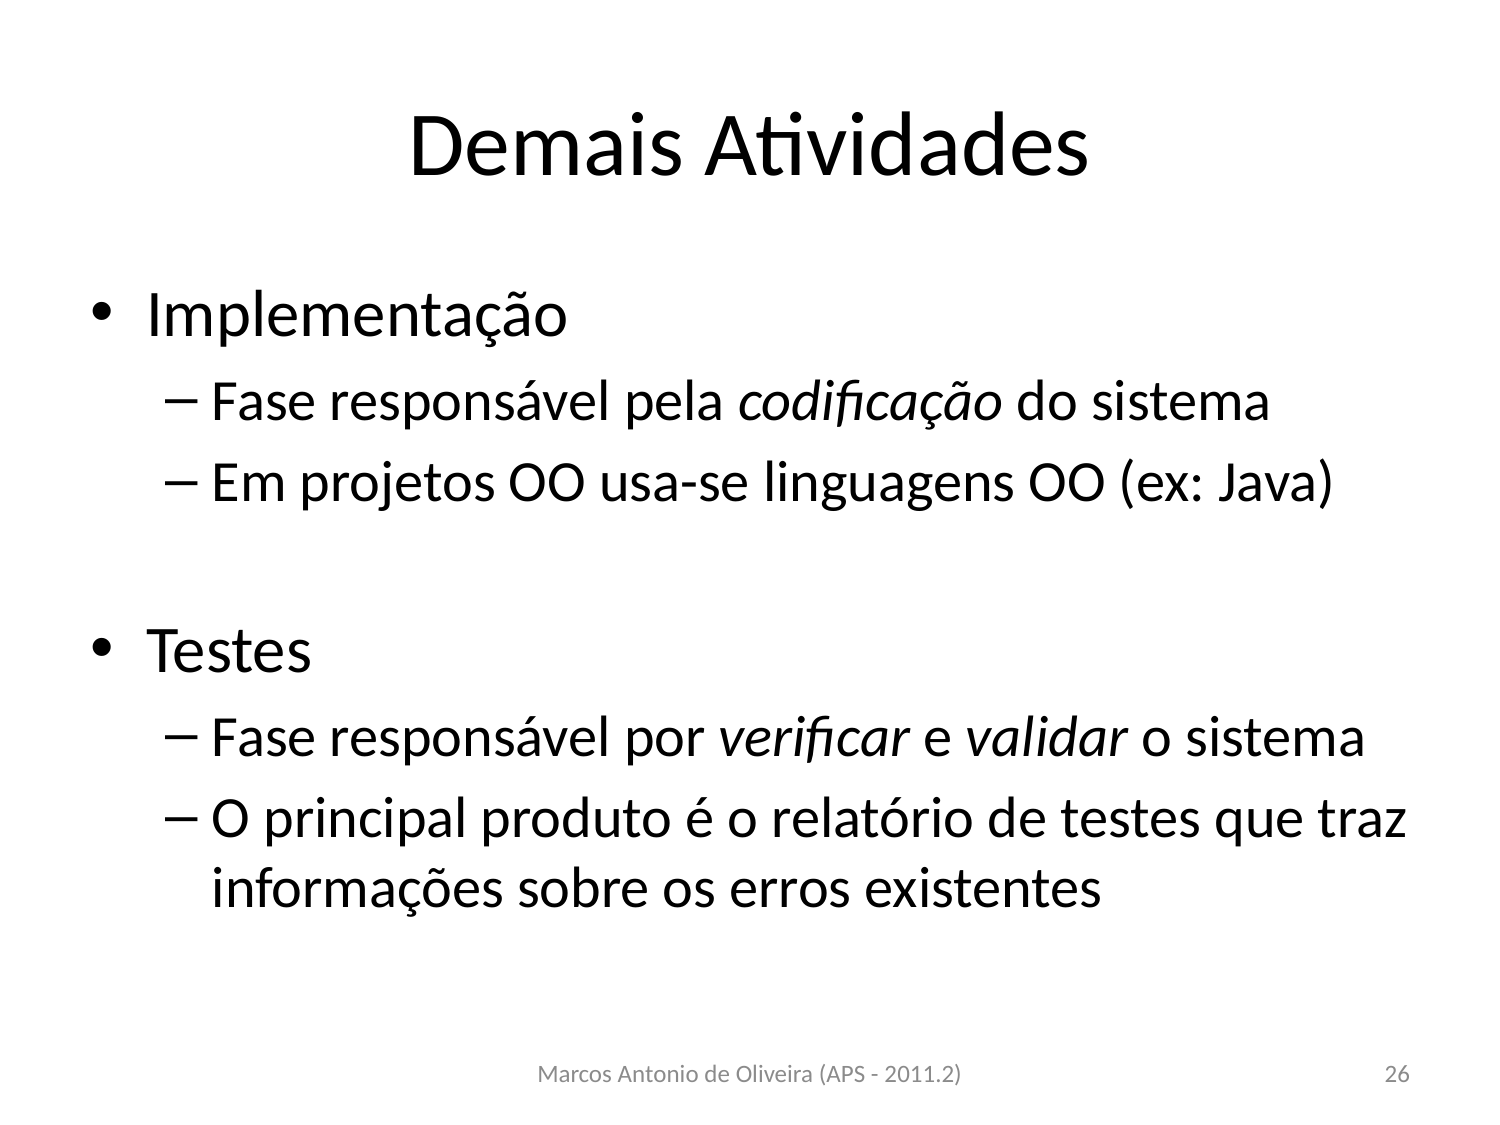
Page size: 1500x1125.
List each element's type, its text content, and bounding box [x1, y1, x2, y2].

title Demais Atividades [75, 45, 1425, 233]
footer Marcos Antonio de Oliveira (APS - 2011.2) [512, 1042, 988, 1103]
list Implementação Fase responsável pela codificação do sistema Em projetos OO usa-se linguagens OO (ex: Java) Testes Fase responsável por verificar e validar o sistema O principal produto é o relatório de testes que traz informações sobre os erros existentes [75, 262, 1425, 1005]
slide_number <número> [1074, 1042, 1425, 1103]
